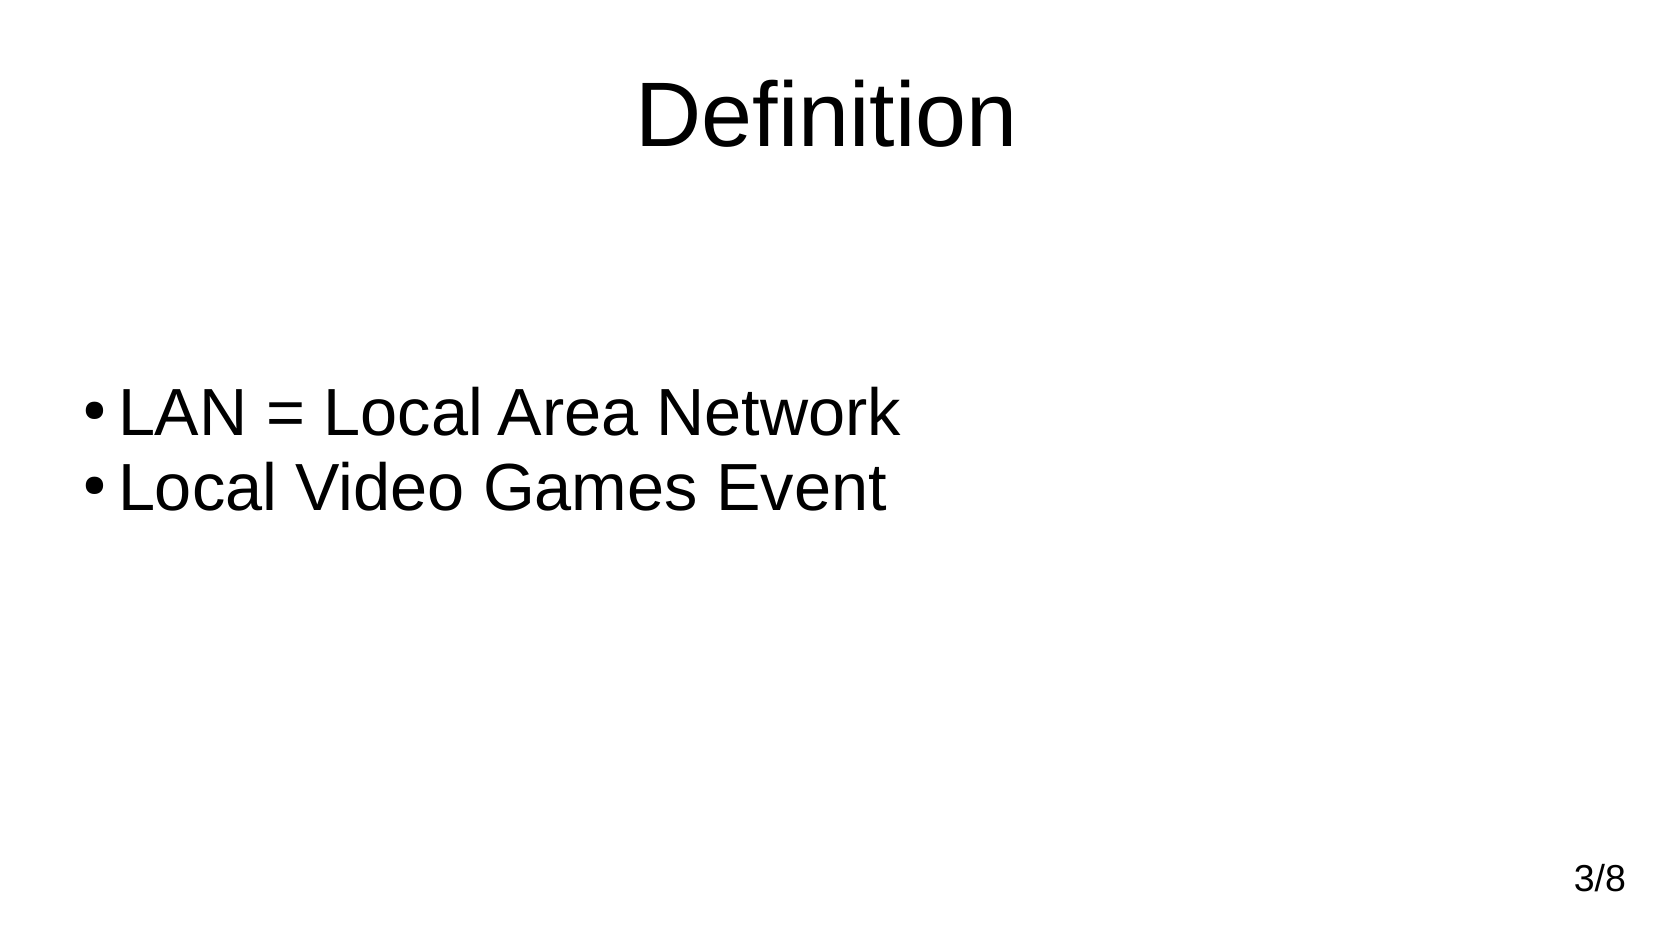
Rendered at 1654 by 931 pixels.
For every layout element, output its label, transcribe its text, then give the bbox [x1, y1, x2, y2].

text_box <numéro>/<nombre> [1559, 850, 1654, 921]
title Definition [82, 37, 1571, 193]
subtitle LAN = Local Area Network Local Video Games Event [82, 217, 1571, 758]
